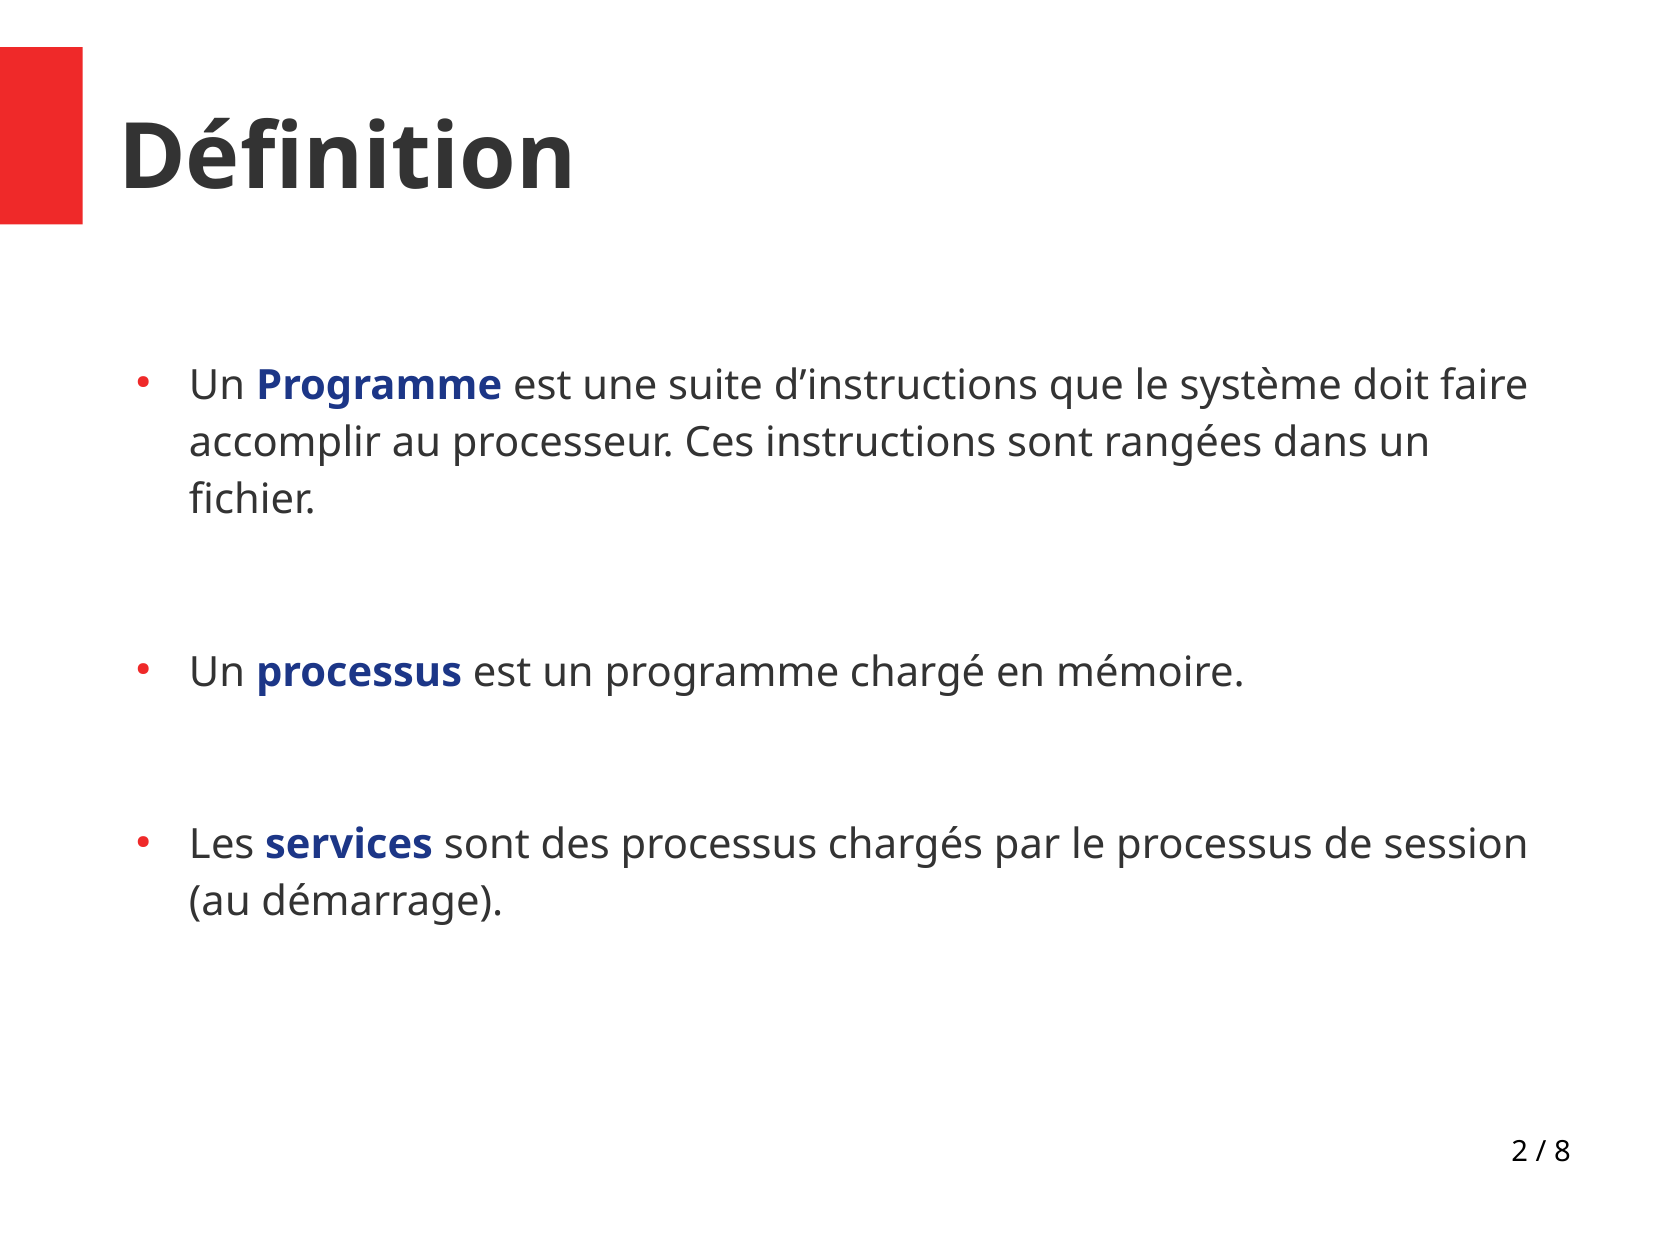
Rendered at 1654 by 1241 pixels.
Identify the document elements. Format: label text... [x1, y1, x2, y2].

list Un Programme est une suite d’instructions que le système doit faire accomplir au processeur. Ces instructions sont rangées dans un fichier. Un processus est un programme chargé en mémoire. Les services sont des processus chargés par le processus de session (au démarrage). [118, 354, 1536, 1074]
title Définition [118, 49, 1571, 257]
